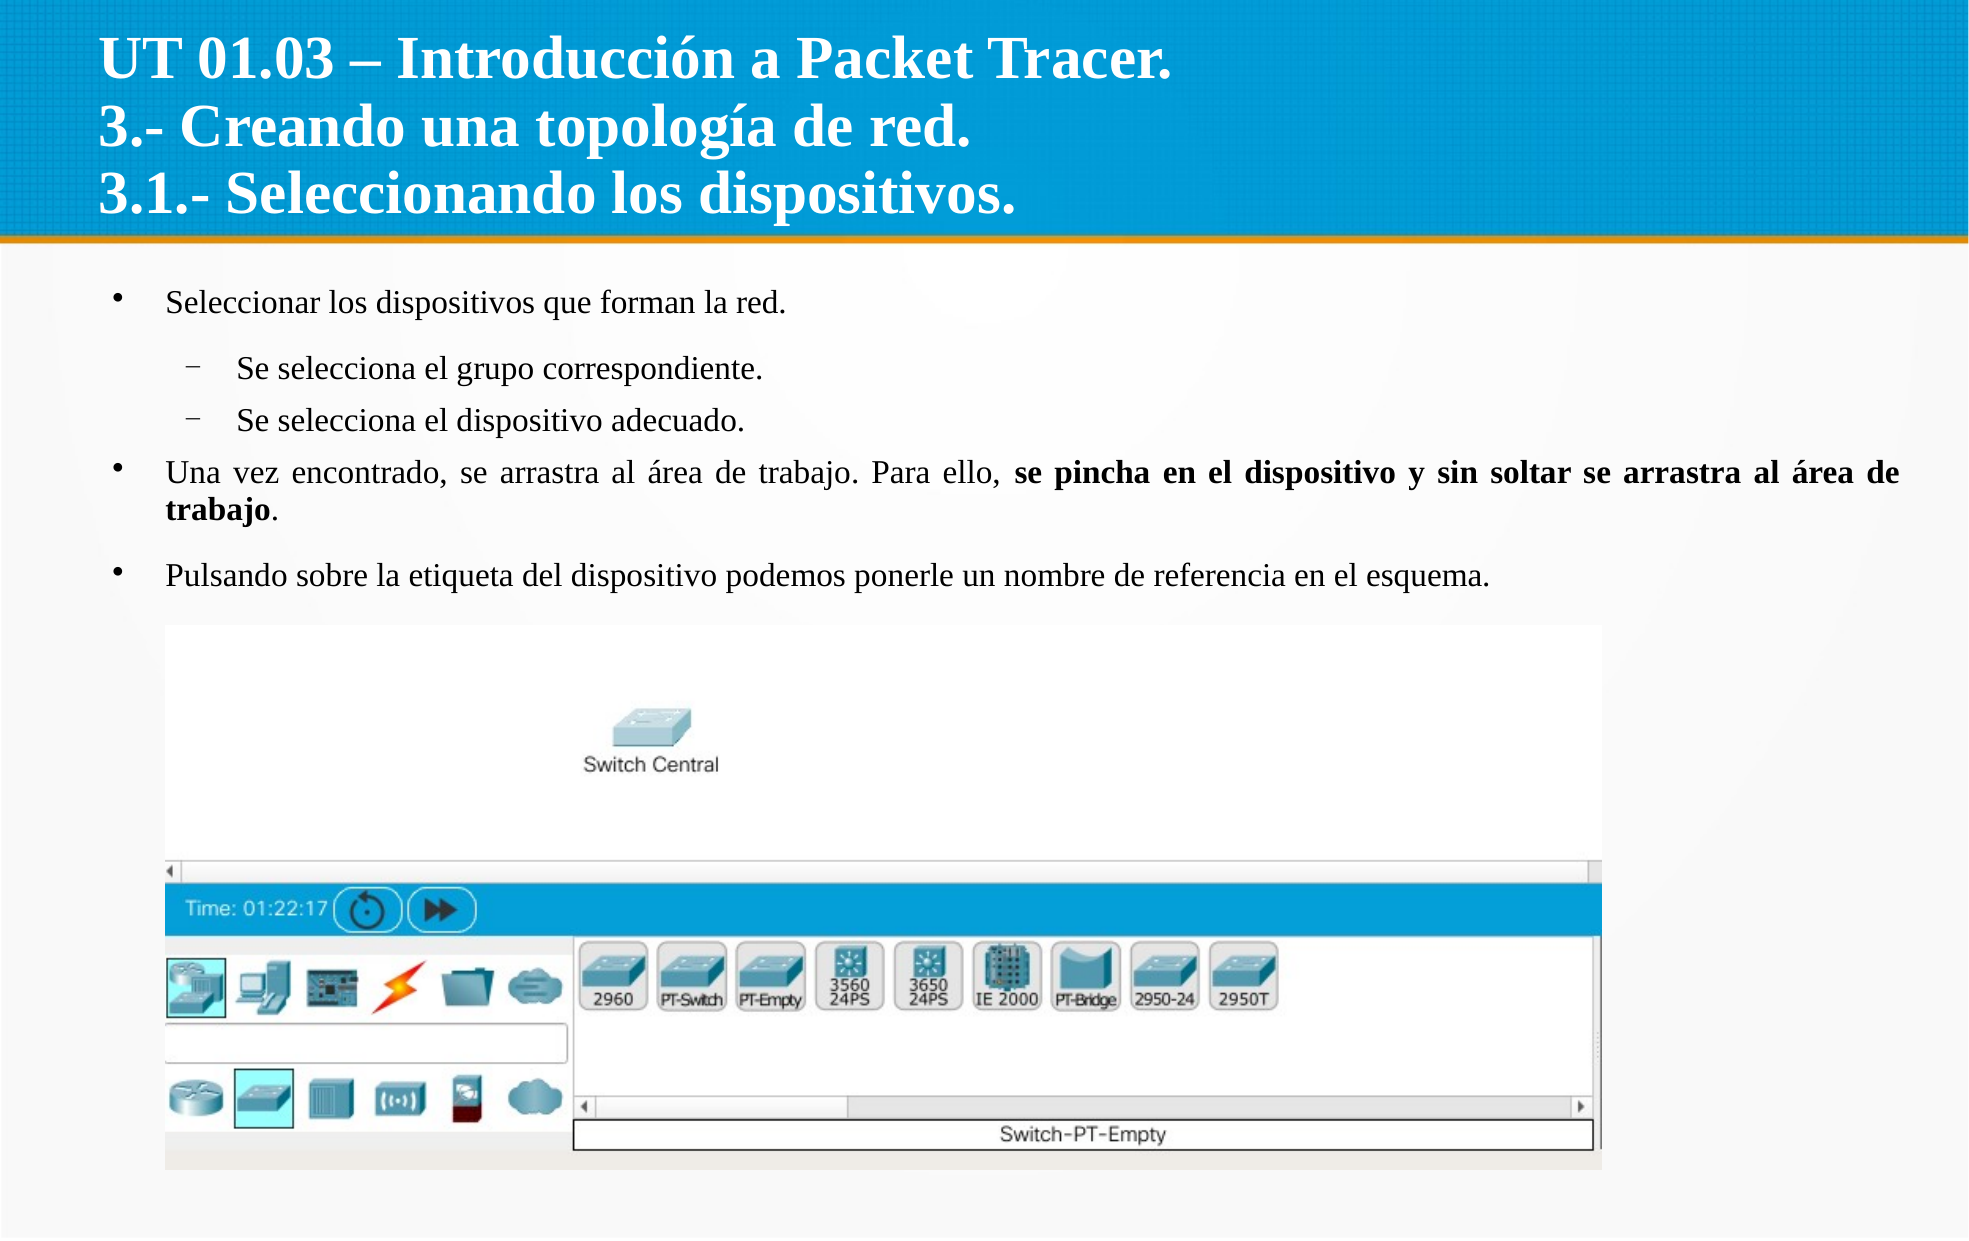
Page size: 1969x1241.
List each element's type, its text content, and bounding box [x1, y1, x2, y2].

list Seleccionar los dispositivos que forman la red. Se selecciona el grupo correspondiente. Se selecciona el dispositivo adecuado. Una vez encontrado, se arrastra al área de trabajo. Para ello, se pincha en el dispositivo y sin soltar se arrastra al área de trabajo. Pulsando sobre la etiqueta del dispositivo podemos ponerle un nombre de referencia en el esquema. [94, 283, 1902, 615]
title UT 01.03 – Introducción a Packet Tracer. 3.- Creando una topología de red. 3.1.- Seleccionando los dispositivos. [98, 19, 1870, 227]
picture [0, 233, 1969, 1241]
